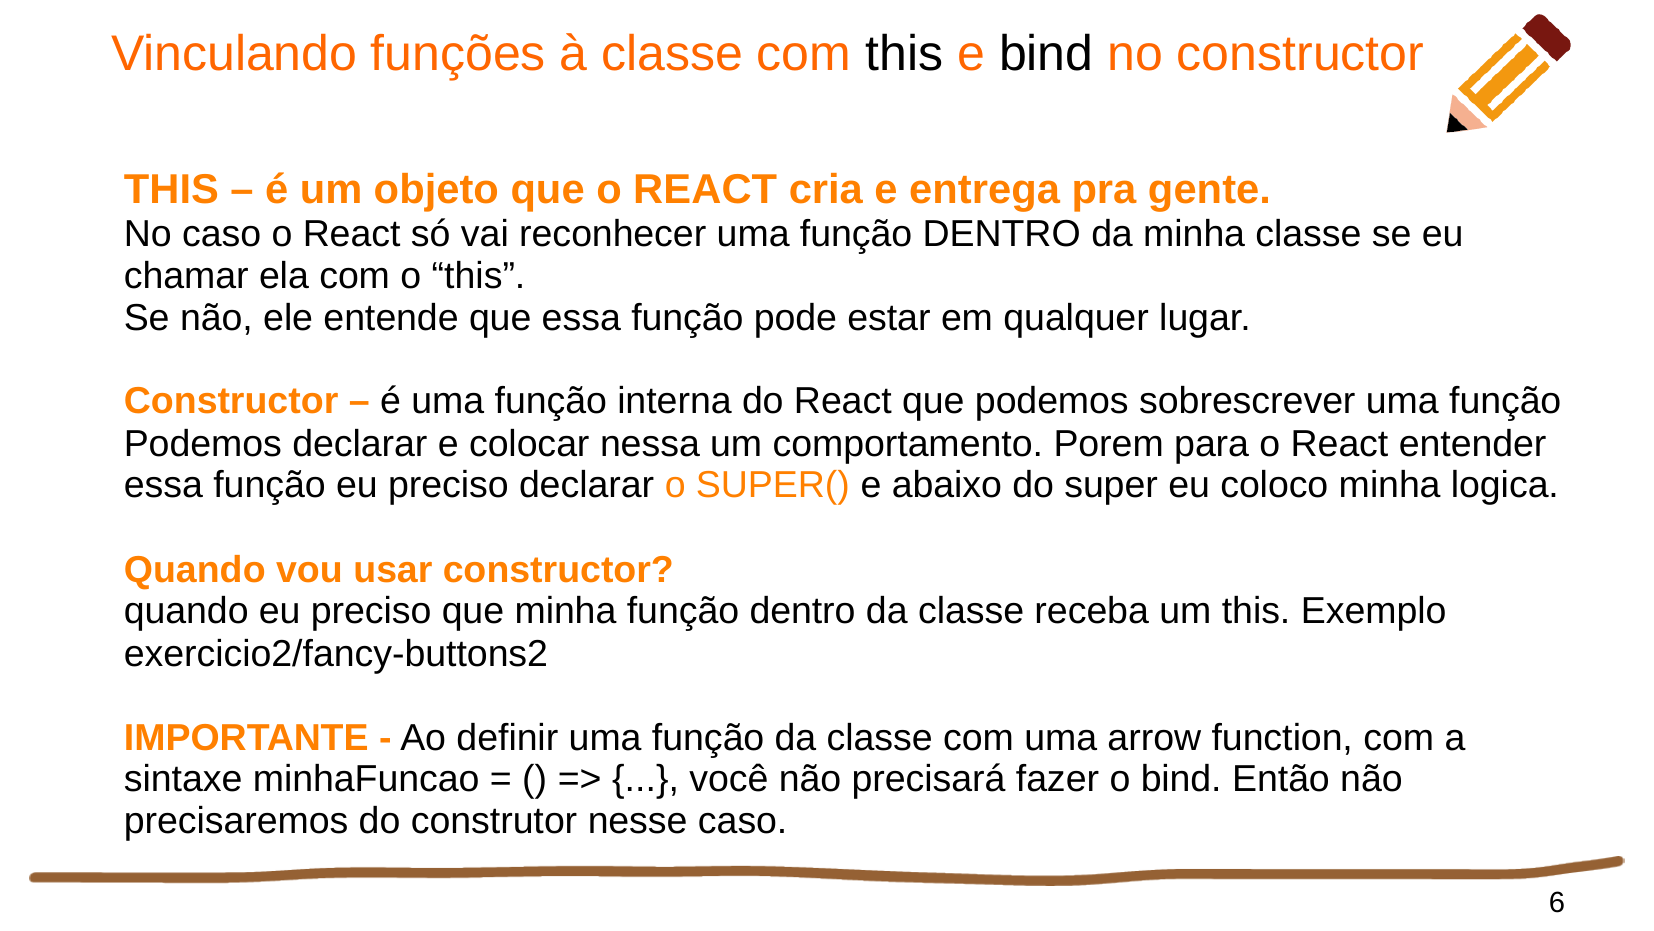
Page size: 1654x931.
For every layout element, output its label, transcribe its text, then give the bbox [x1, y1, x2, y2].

picture [1565, 856, 1625, 886]
title Vinculando funções à classe com this e bind no constructor [88, 25, 1447, 90]
subtitle THIS – é um objeto que o REACT cria e entrega pra gente. No caso o React só vai reconhecer uma função DENTRO da minha classe se eu chamar ela com o “this”. Se não, ele entende que essa função pode estar em qualquer lugar. Constructor – é uma função interna do React que podemos sobrescrever uma função Podemos declarar e colocar nessa um comportamento. Porem para o React entender essa função eu preciso declarar o SUPER() e abaixo do super eu coloco minha logica. Quando vou usar constructor? quando eu preciso que minha função dentro da classe receba um this. Exemplo exercicio2/fancy-buttons2 IMPORTANTE - Ao definir uma função da classe com uma arrow function, com a sintaxe minhaFuncao = () => {...}, você não precisará fazer o bind. Então não precisaremos do construtor nesse caso. [88, 90, 1565, 931]
picture [1446, 14, 1571, 133]
picture [29, 856, 88, 886]
